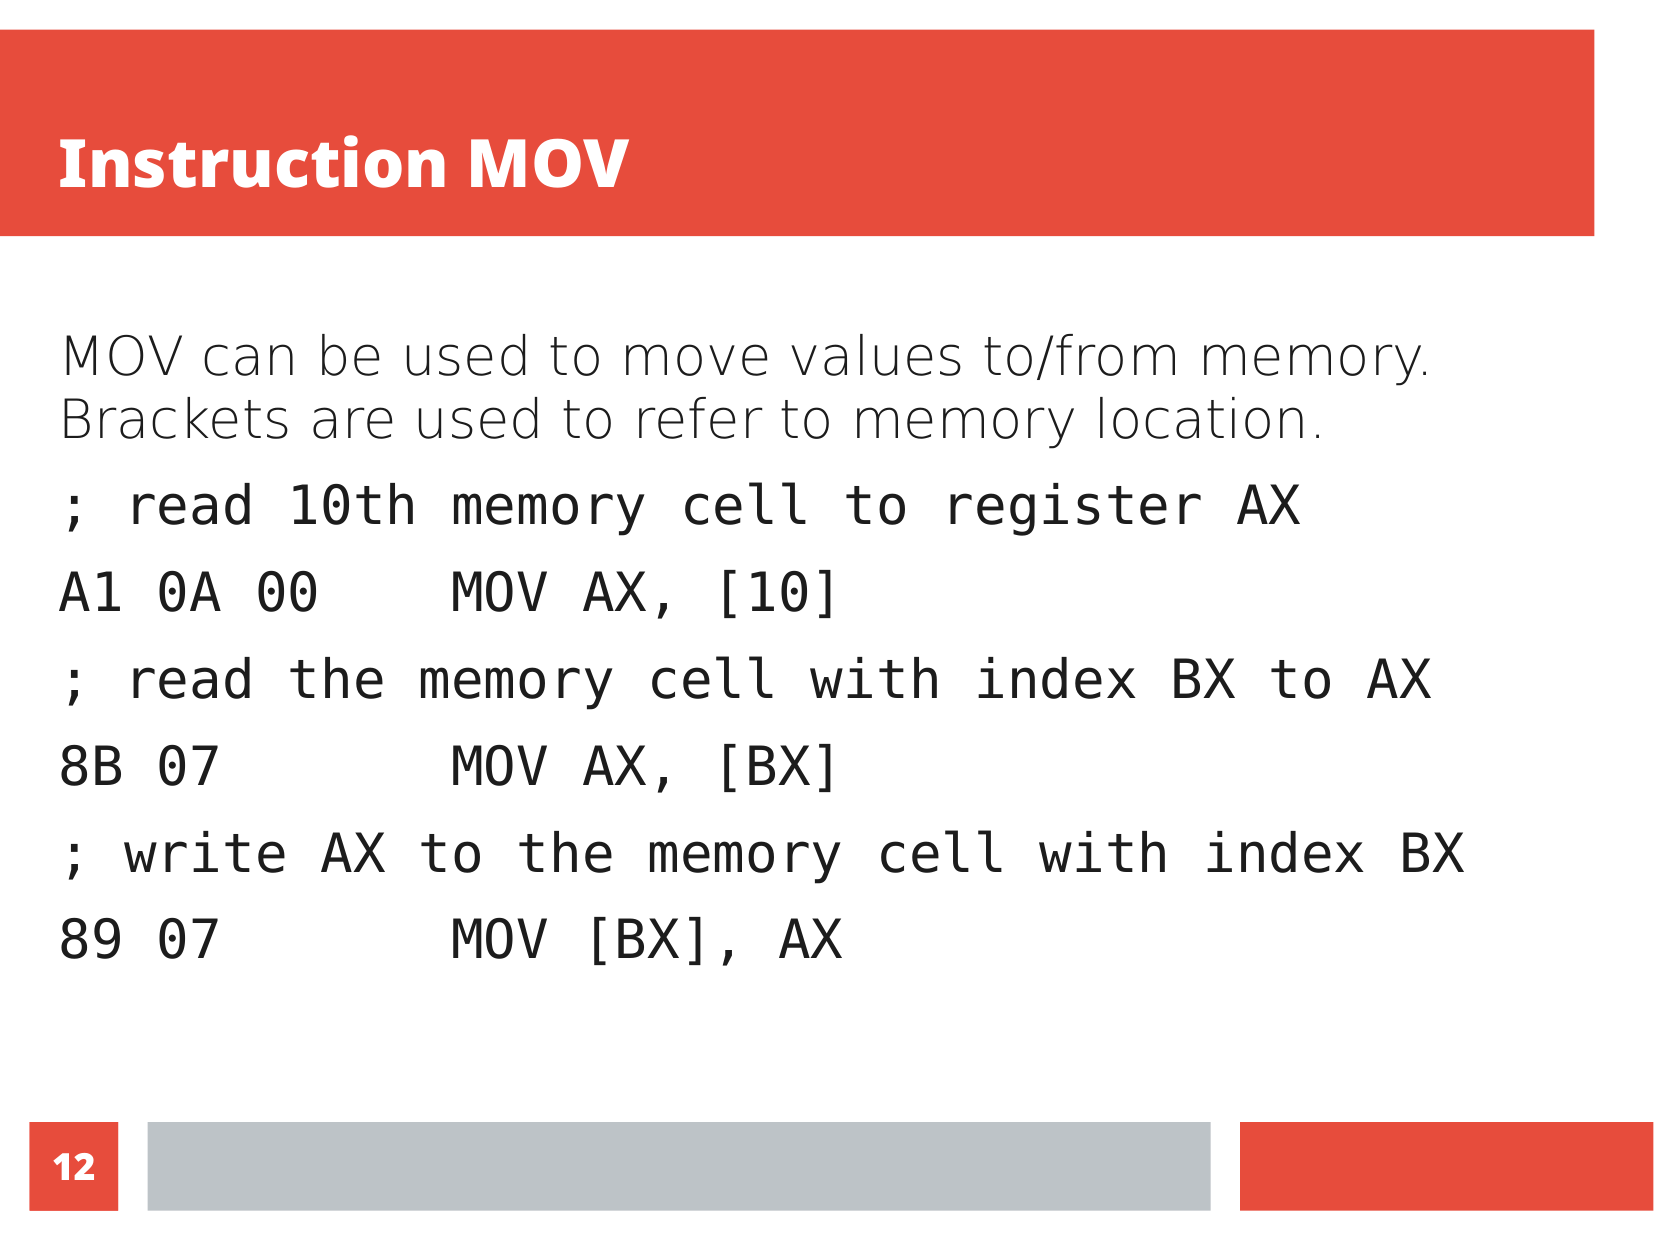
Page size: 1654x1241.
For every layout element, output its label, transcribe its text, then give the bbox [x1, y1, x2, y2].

title Instruction MOV [59, 59, 1595, 207]
list MOV can be used to move values to/from memory. Brackets are used to refer to memory location. ; read 10th memory cell to register AX A1 0A 00 MOV AX, [10] ; read the memory cell with index BX to AX 8B 07 MOV AX, [BX] ; write AX to the memory cell with index BX 89 07 MOV [BX], AX [59, 324, 1565, 1093]
